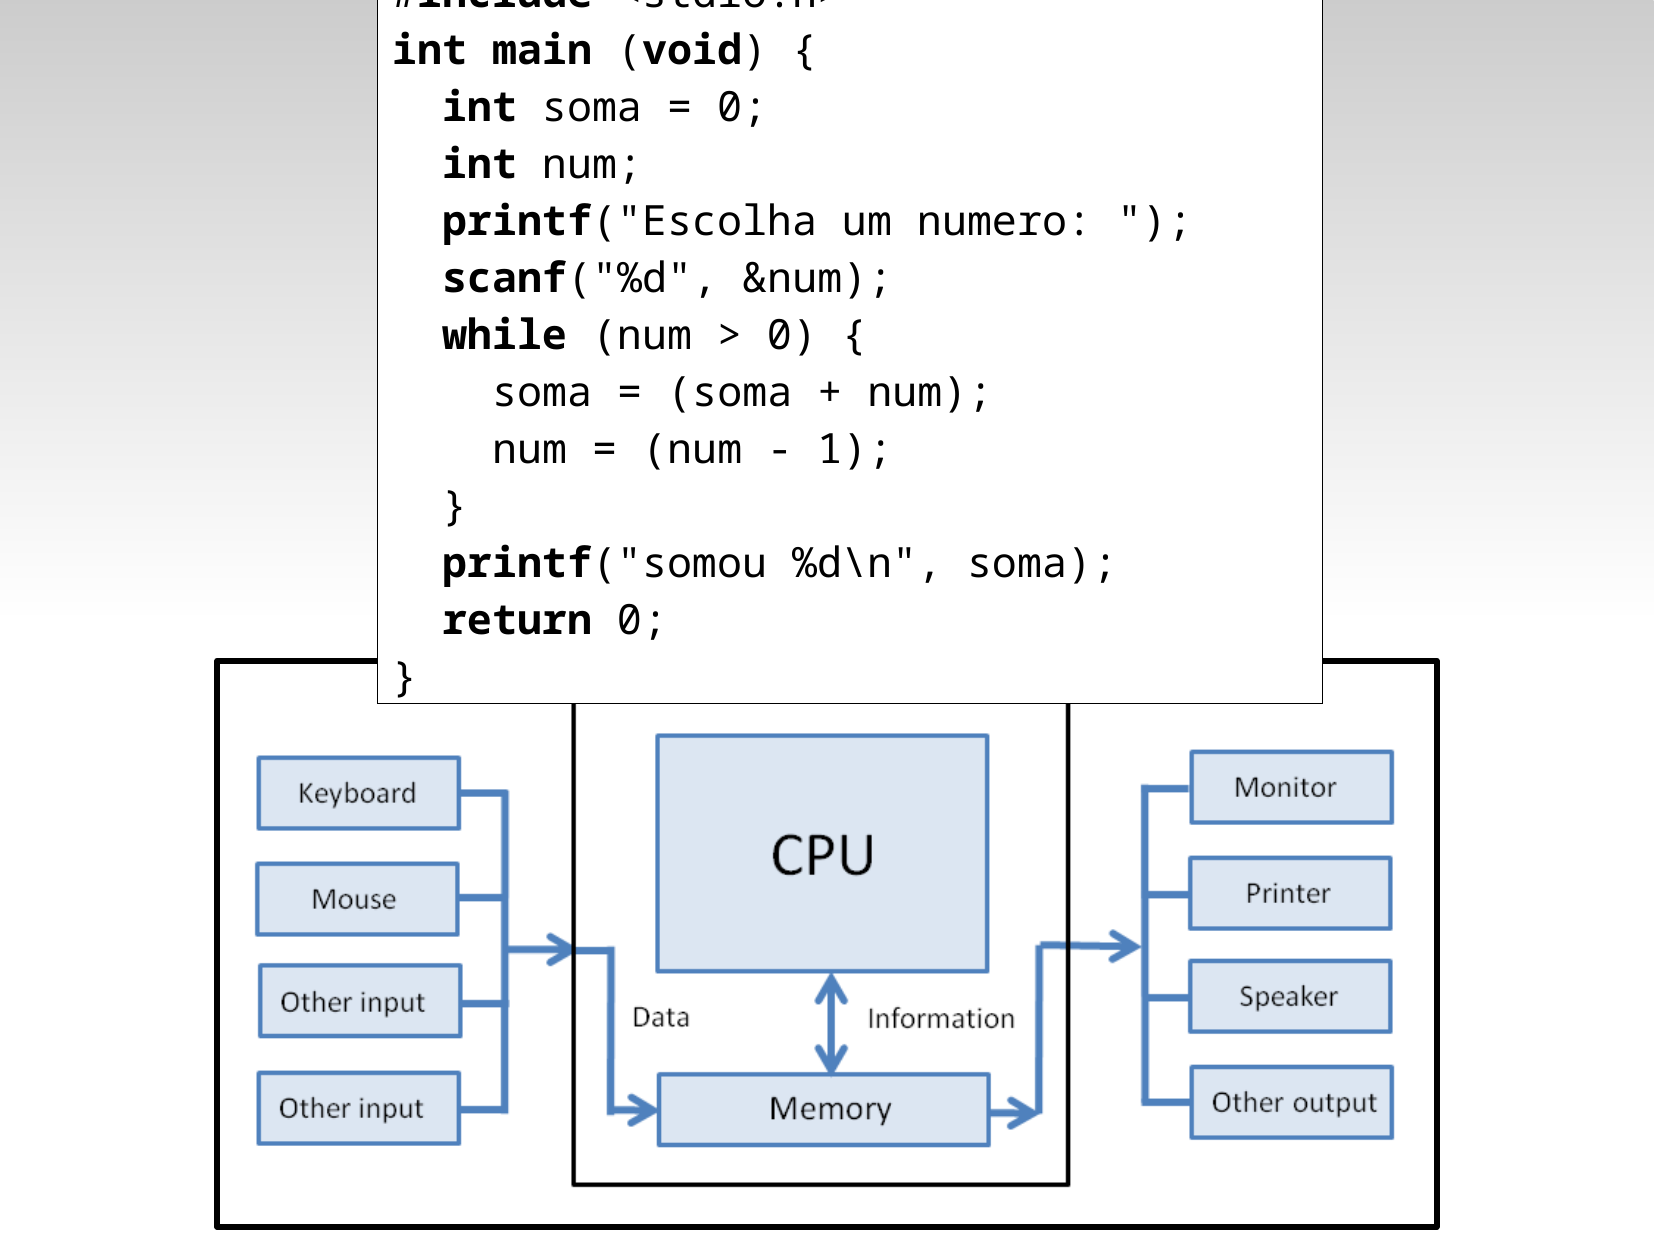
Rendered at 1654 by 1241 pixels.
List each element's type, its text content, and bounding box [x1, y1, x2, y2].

text_box #include <stdio.h> int main (void) { int soma = 0; int num; printf("Escolha um numero: "); scanf("%d", &num); while (num > 0) { soma = (soma + num); num = (num - 1); } printf("somou %d\n", soma); return 0; } [377, 18, 1323, 649]
picture [220, 663, 1434, 1224]
